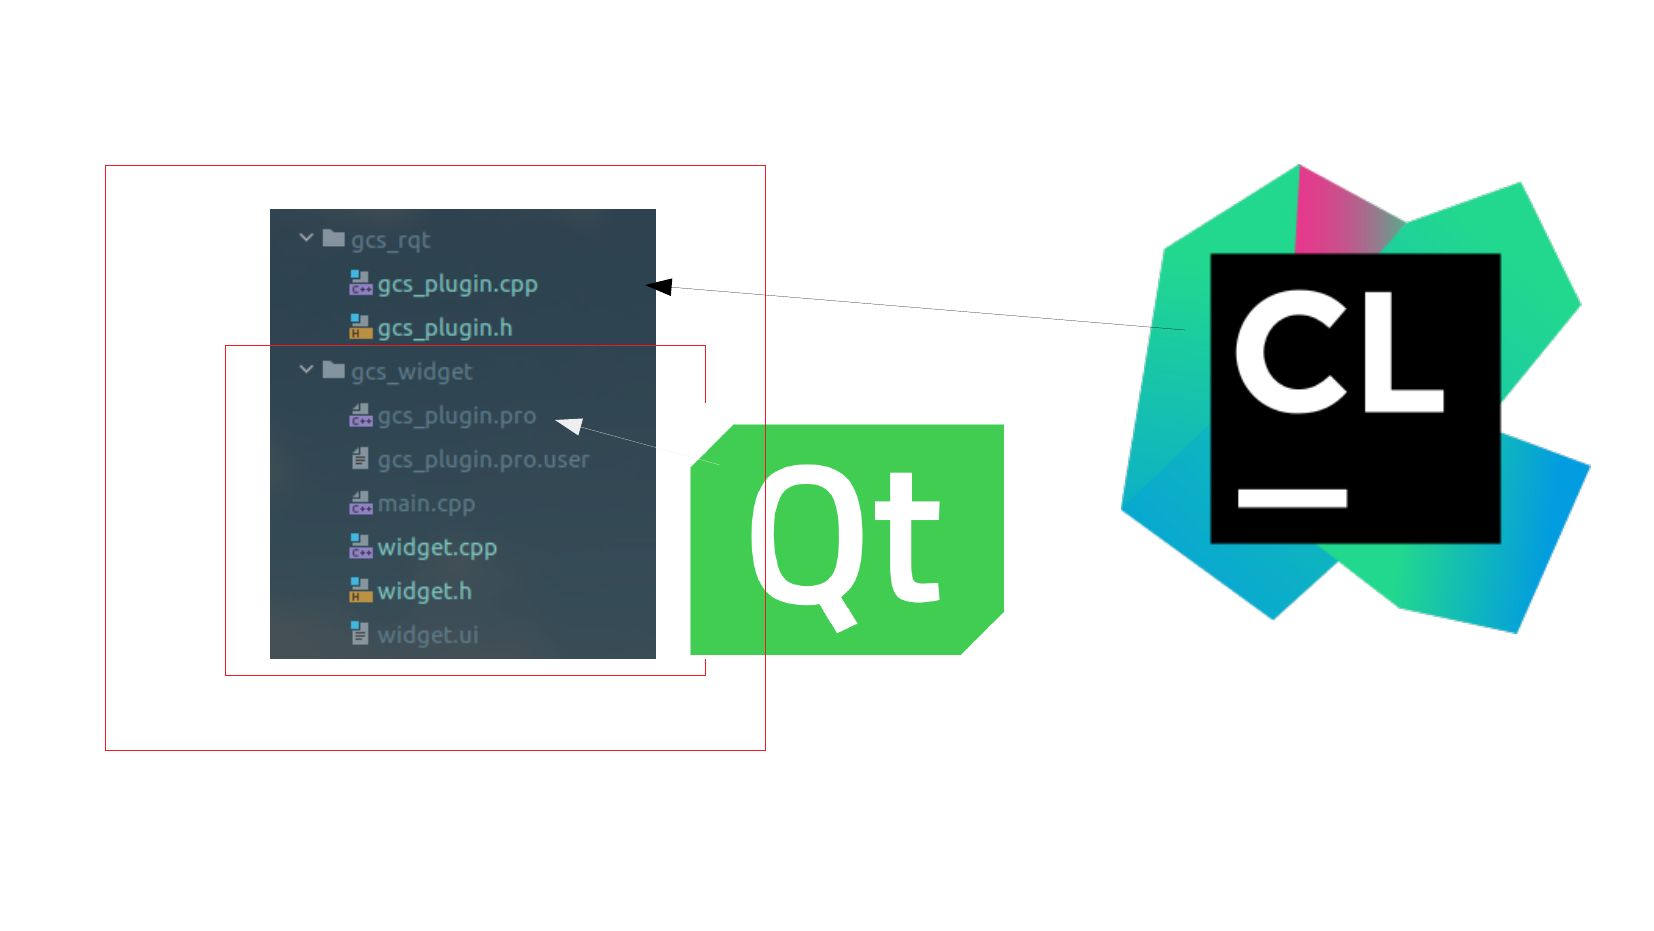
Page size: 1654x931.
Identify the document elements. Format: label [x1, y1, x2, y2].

picture [766, 403, 1021, 659]
picture [270, 209, 656, 345]
picture [1121, 164, 1591, 634]
picture [669, 403, 765, 659]
picture [270, 346, 656, 659]
